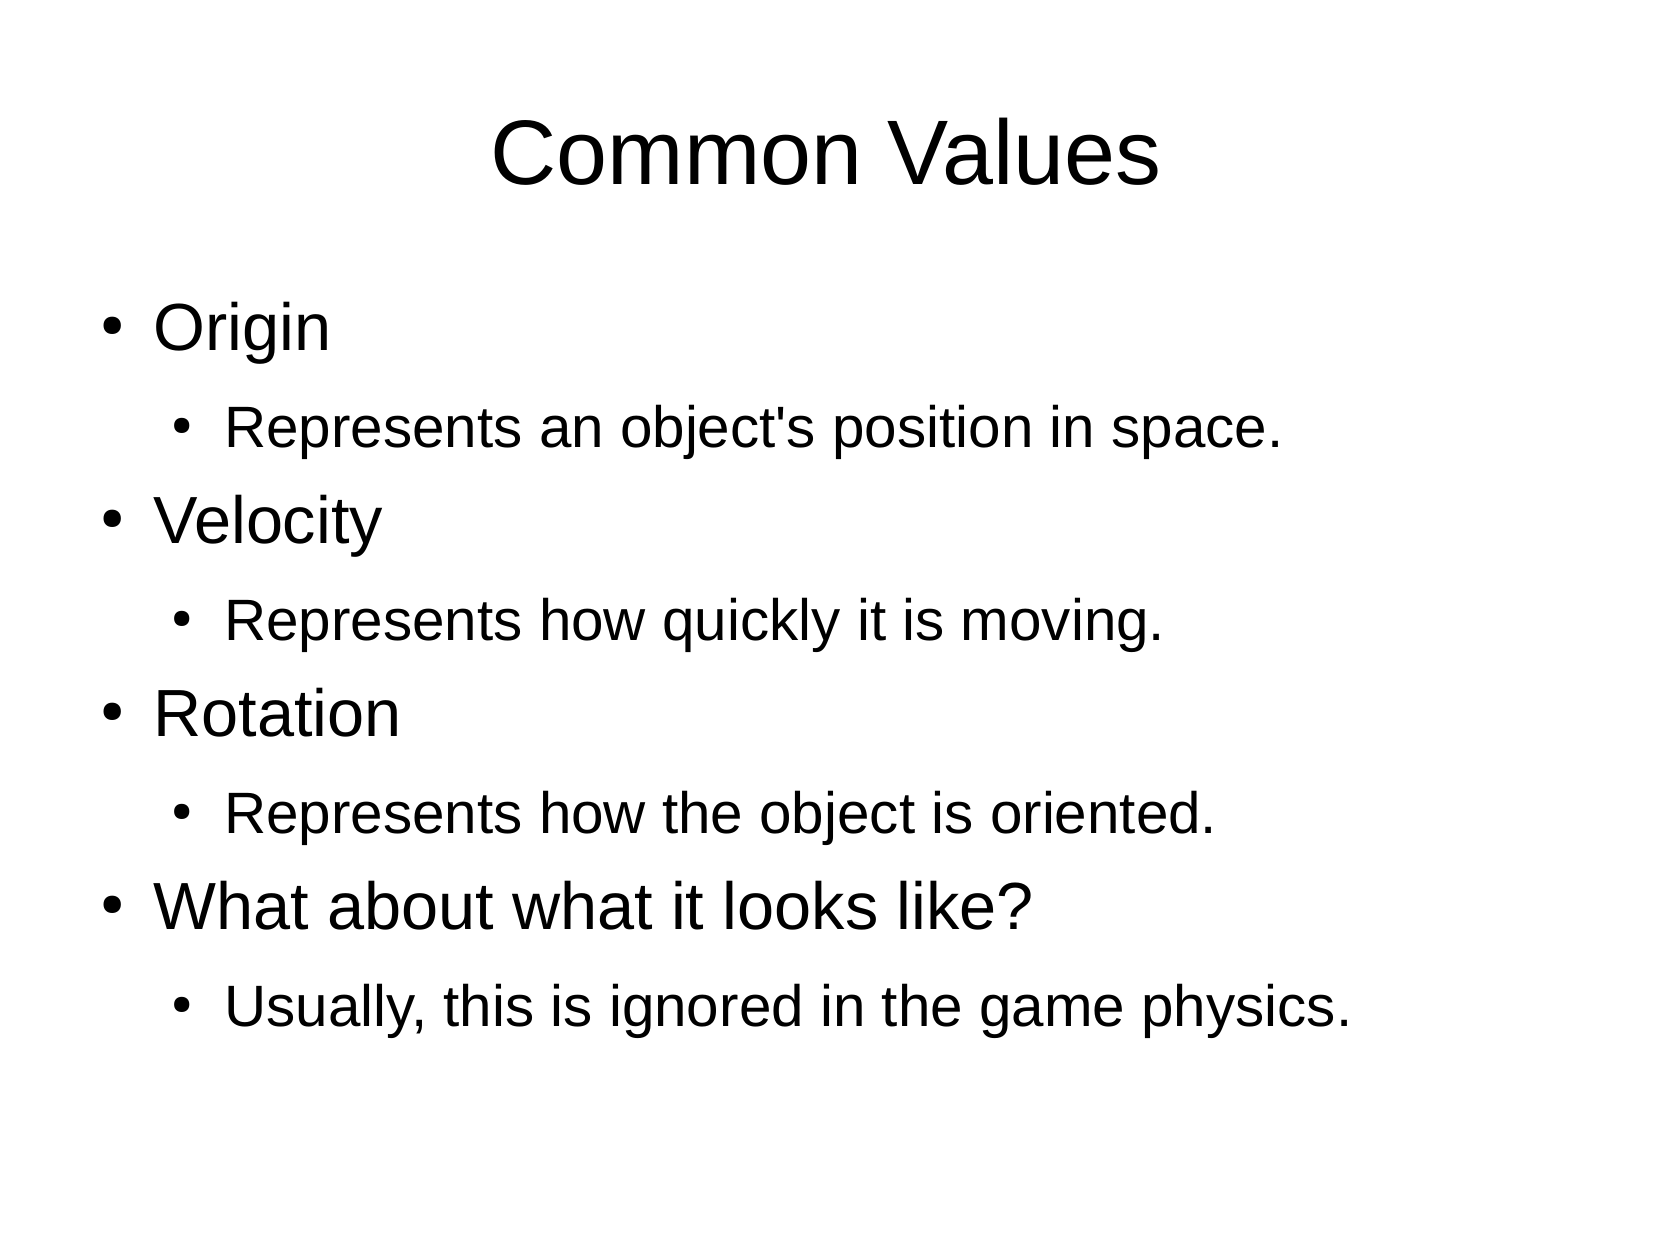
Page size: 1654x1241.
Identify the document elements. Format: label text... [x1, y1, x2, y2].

list Origin Represents an object's position in space. Velocity Represents how quickly it is moving. Rotation Represents how the object is oriented. What about what it looks like? Usually, this is ignored in the game physics. [82, 290, 1571, 1094]
title Common Values [82, 56, 1571, 250]
